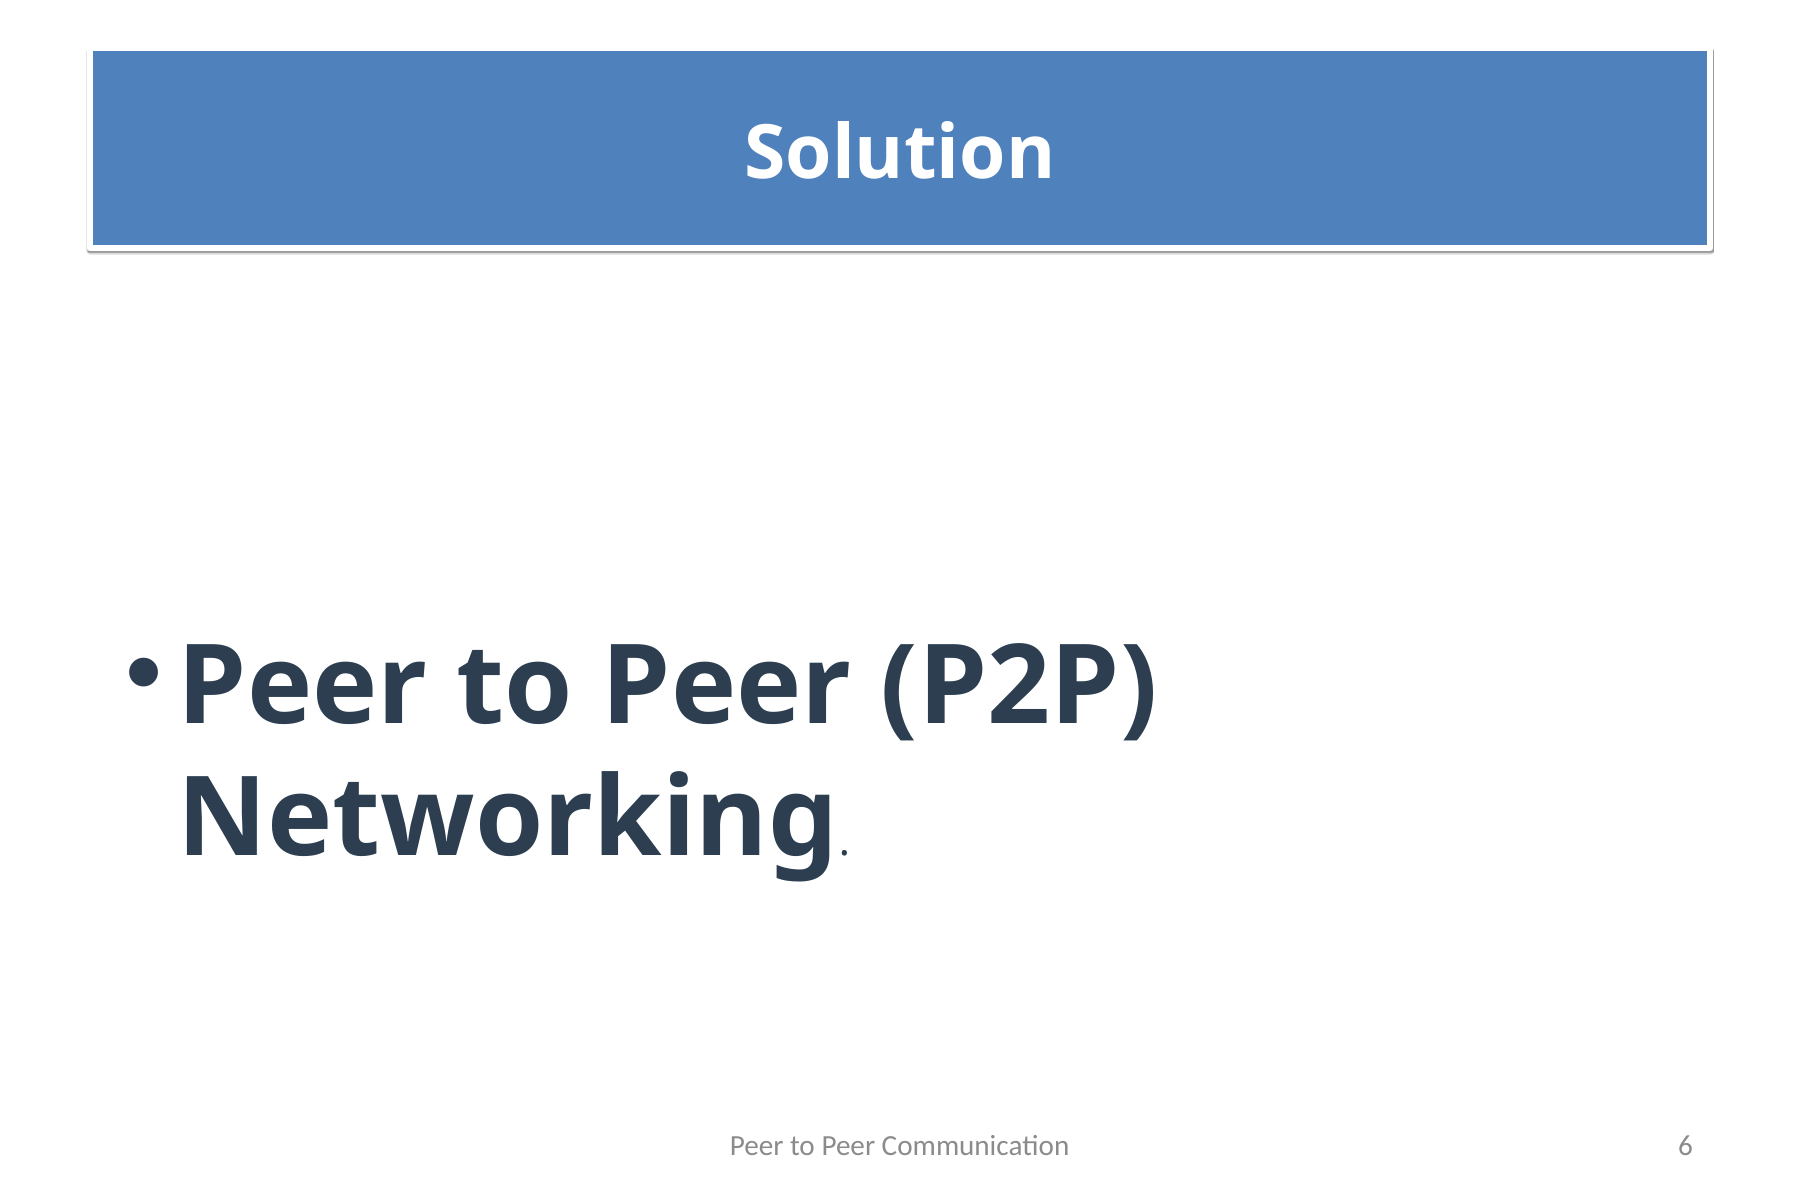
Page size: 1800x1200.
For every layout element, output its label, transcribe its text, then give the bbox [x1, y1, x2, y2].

list Peer to Peer (P2P) Networking. [90, 279, 1710, 1072]
title Solution [90, 48, 1710, 249]
footer Peer to Peer Communication [615, 1112, 1185, 1177]
slide_number 6 [1290, 1112, 1710, 1177]
